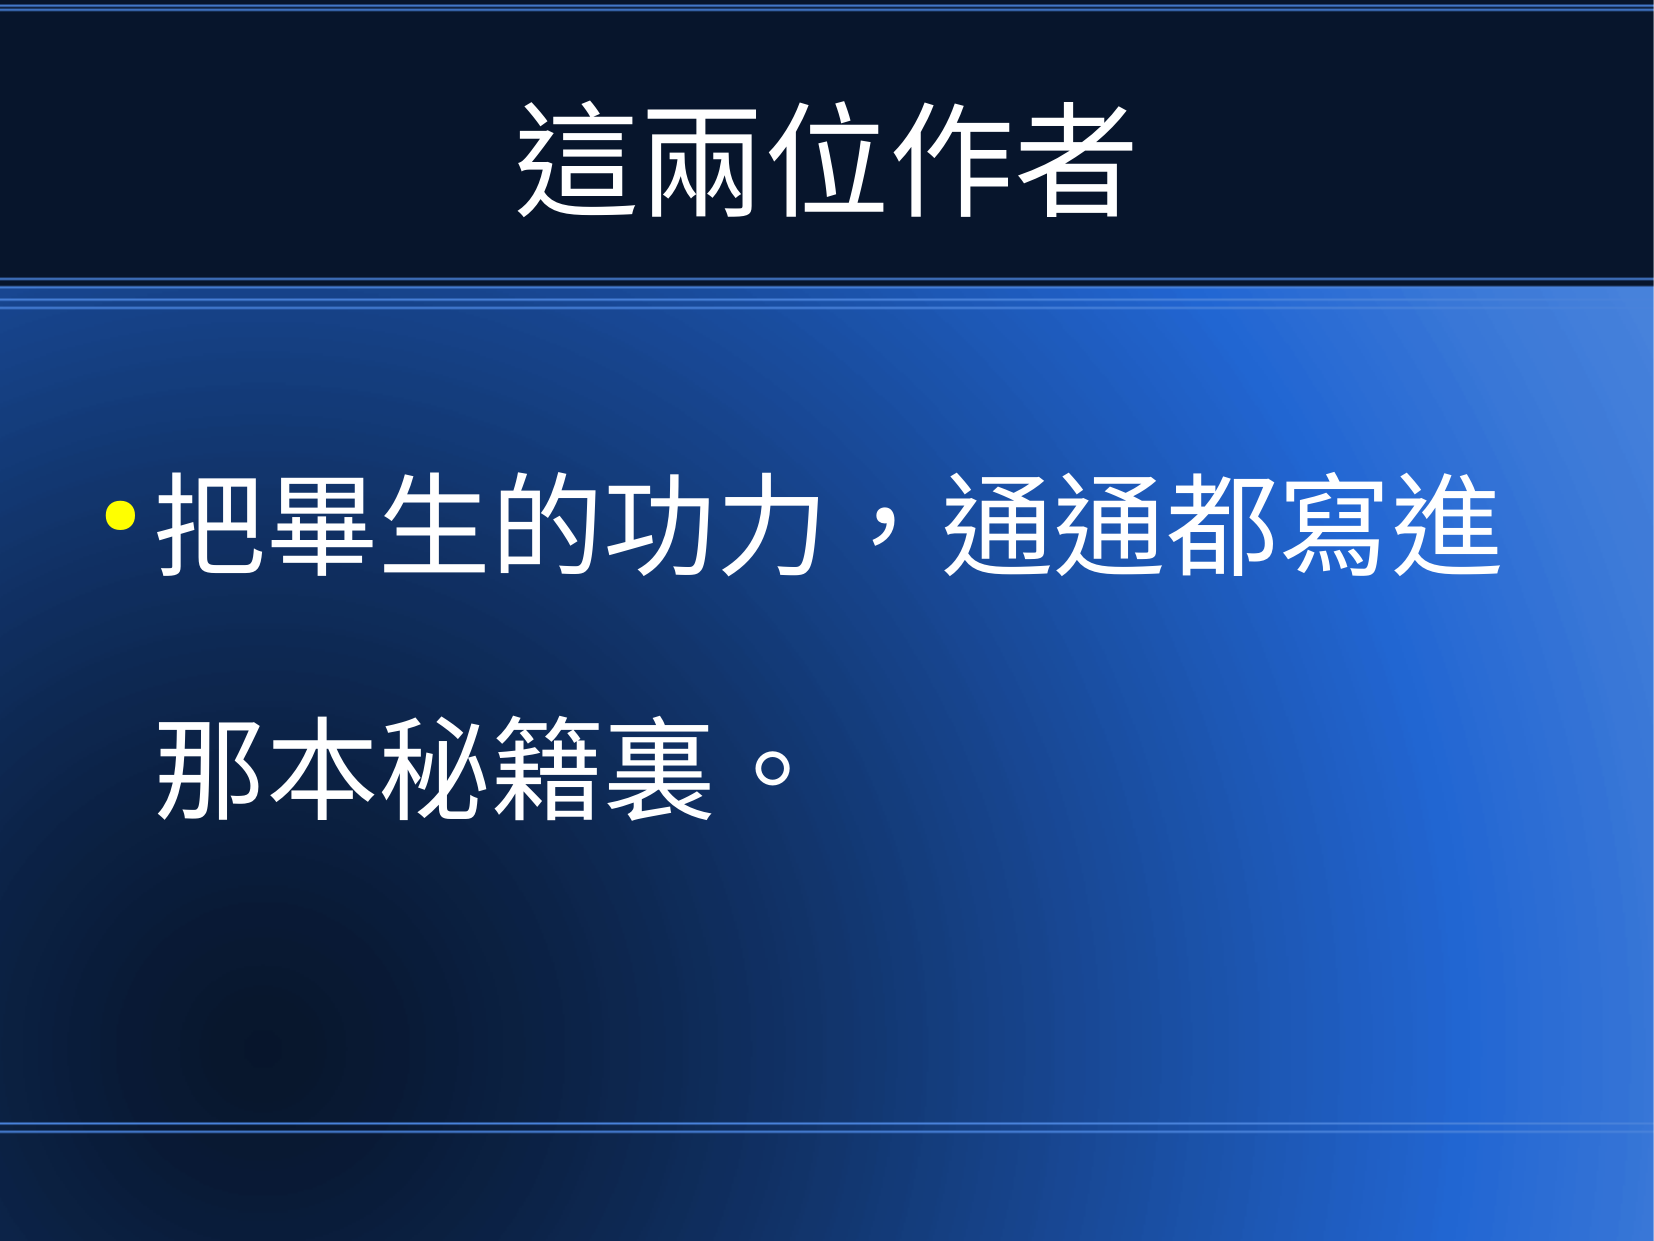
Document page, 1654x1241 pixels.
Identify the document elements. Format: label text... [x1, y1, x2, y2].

picture [0, 0, 1654, 1241]
list 把畢生的功力，通通都寫進那本秘籍裏。 [82, 355, 1571, 1241]
title 這兩位作者 [82, 49, 1571, 257]
